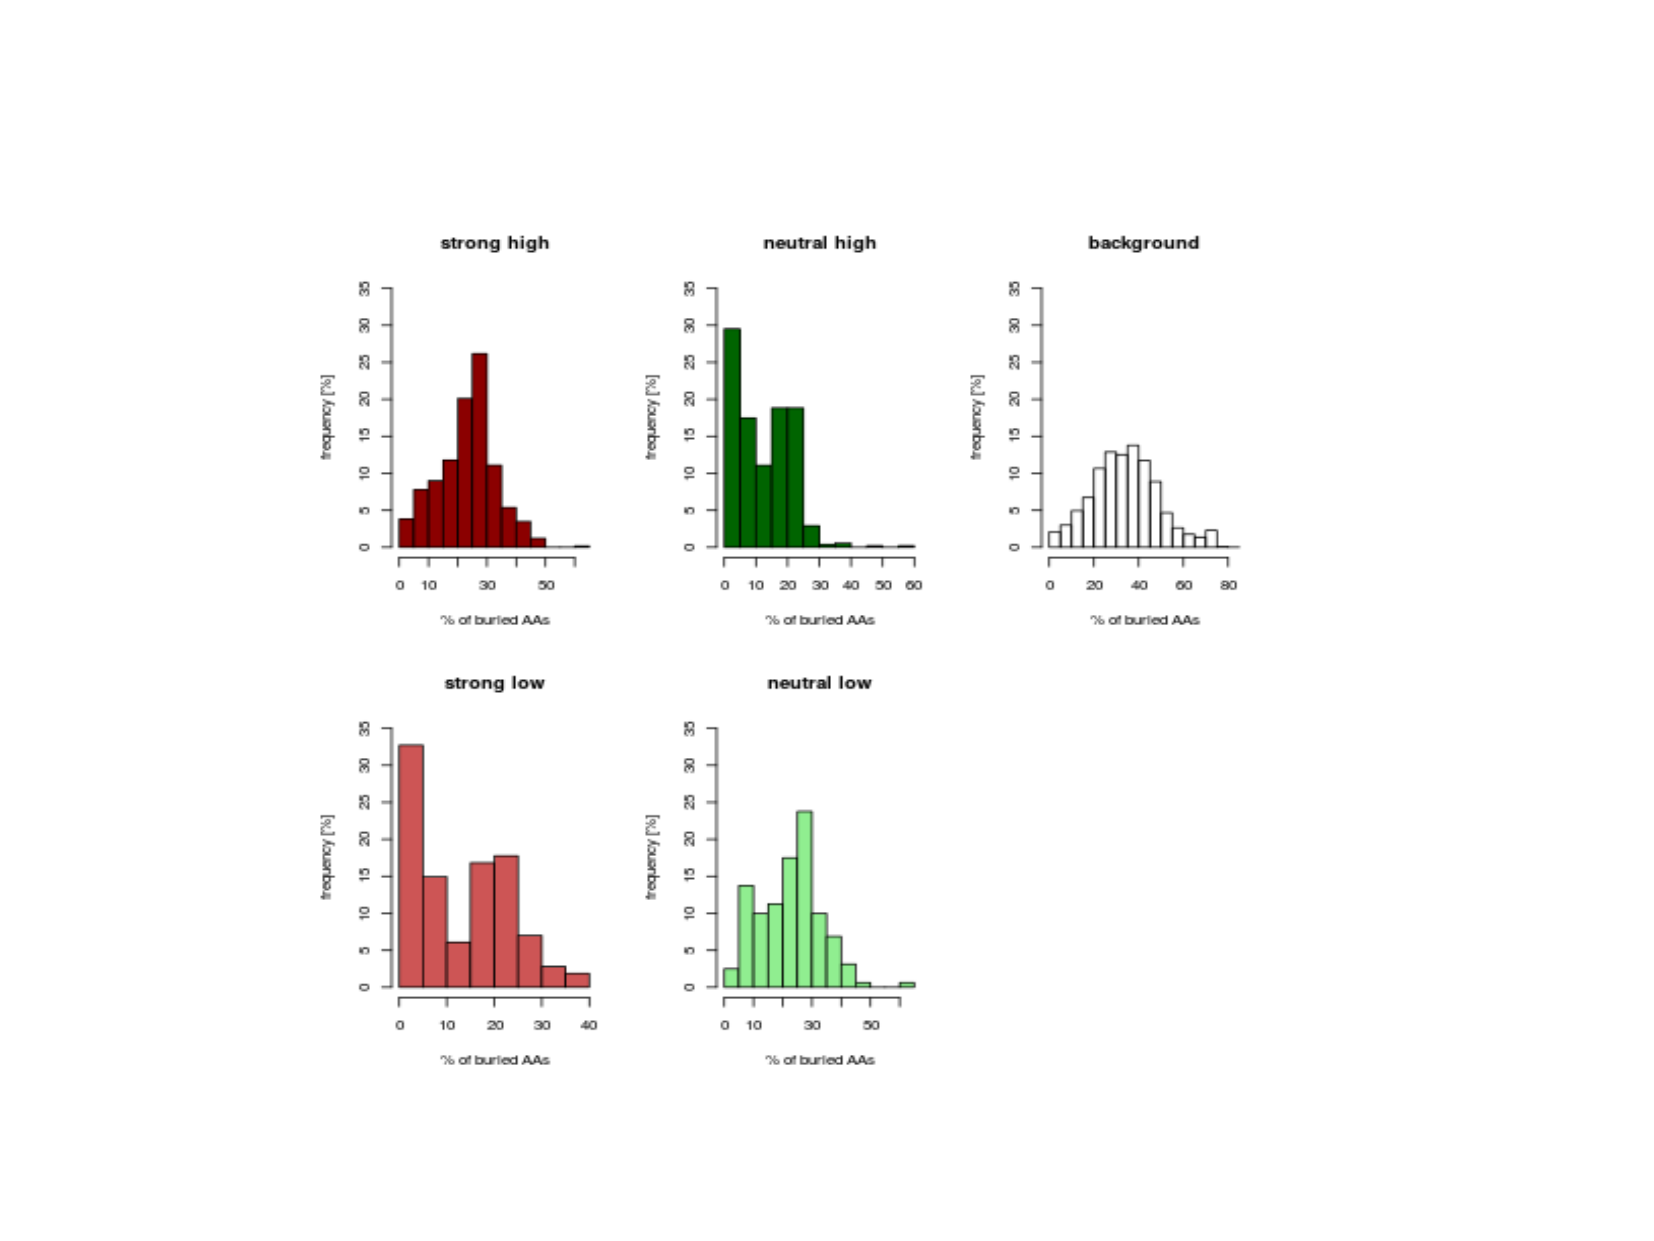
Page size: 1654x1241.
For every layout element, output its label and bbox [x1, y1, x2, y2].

picture [313, 207, 1288, 1087]
